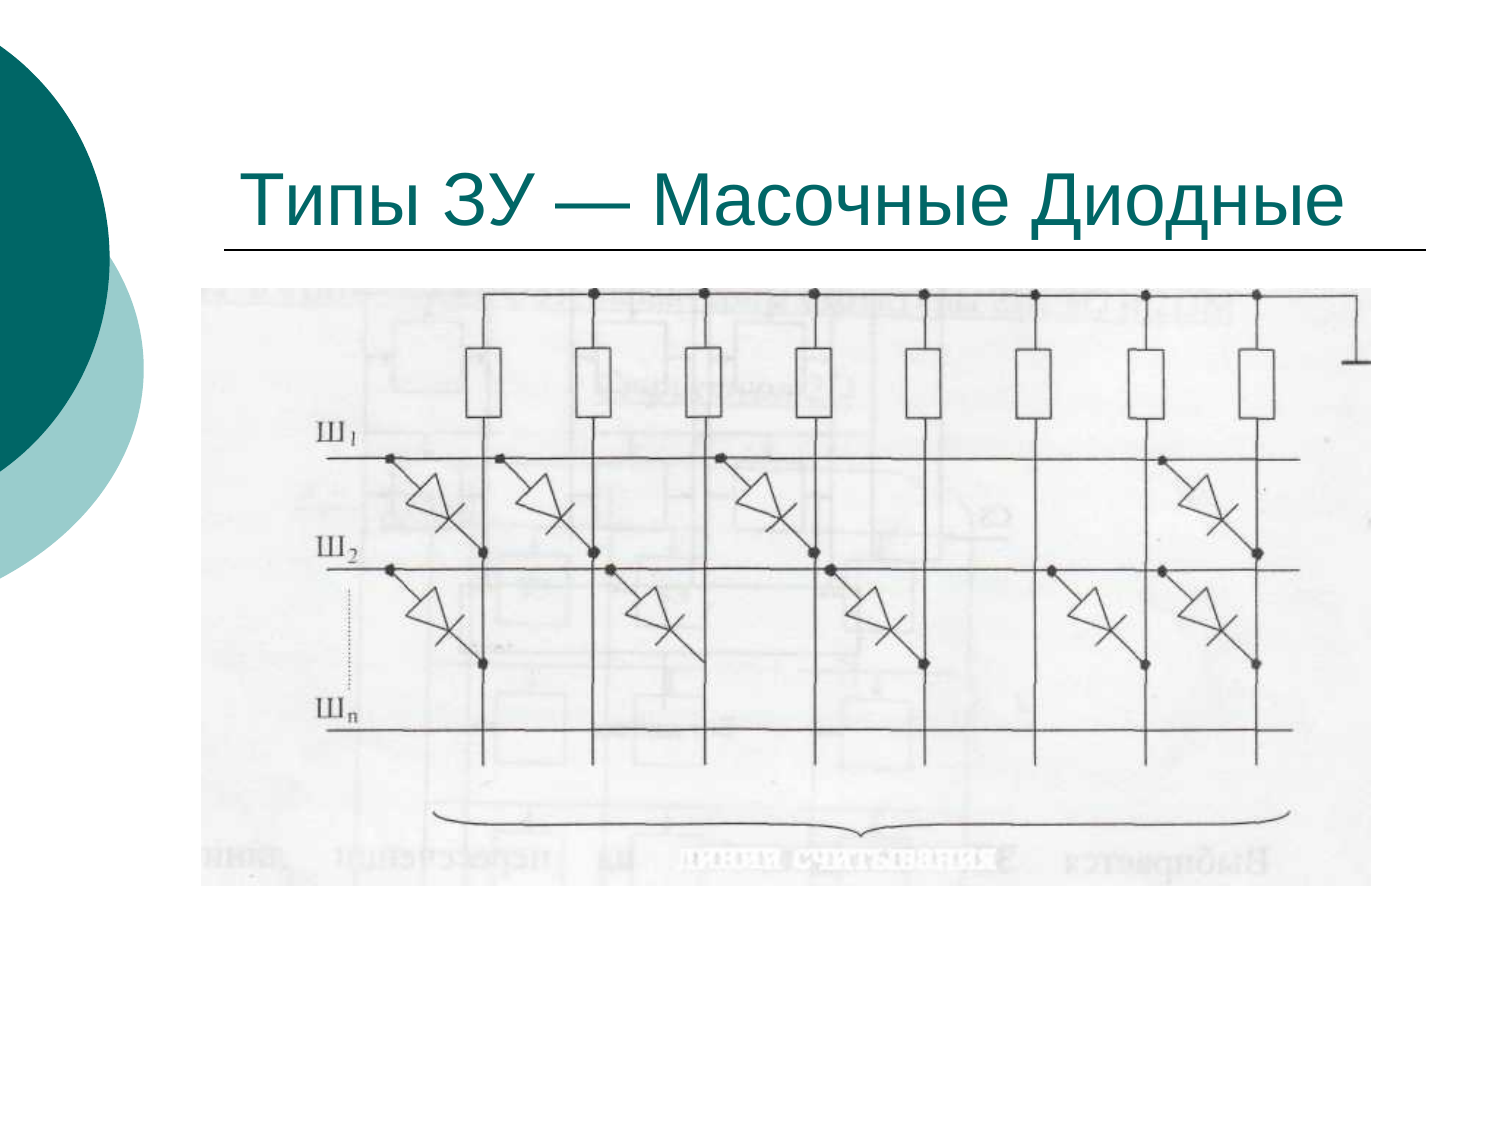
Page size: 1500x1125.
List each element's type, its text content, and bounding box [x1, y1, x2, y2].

title Типы ЗУ — Масочные Диодные [224, 60, 1425, 249]
picture [201, 288, 1371, 886]
subtitle [224, 249, 1425, 975]
